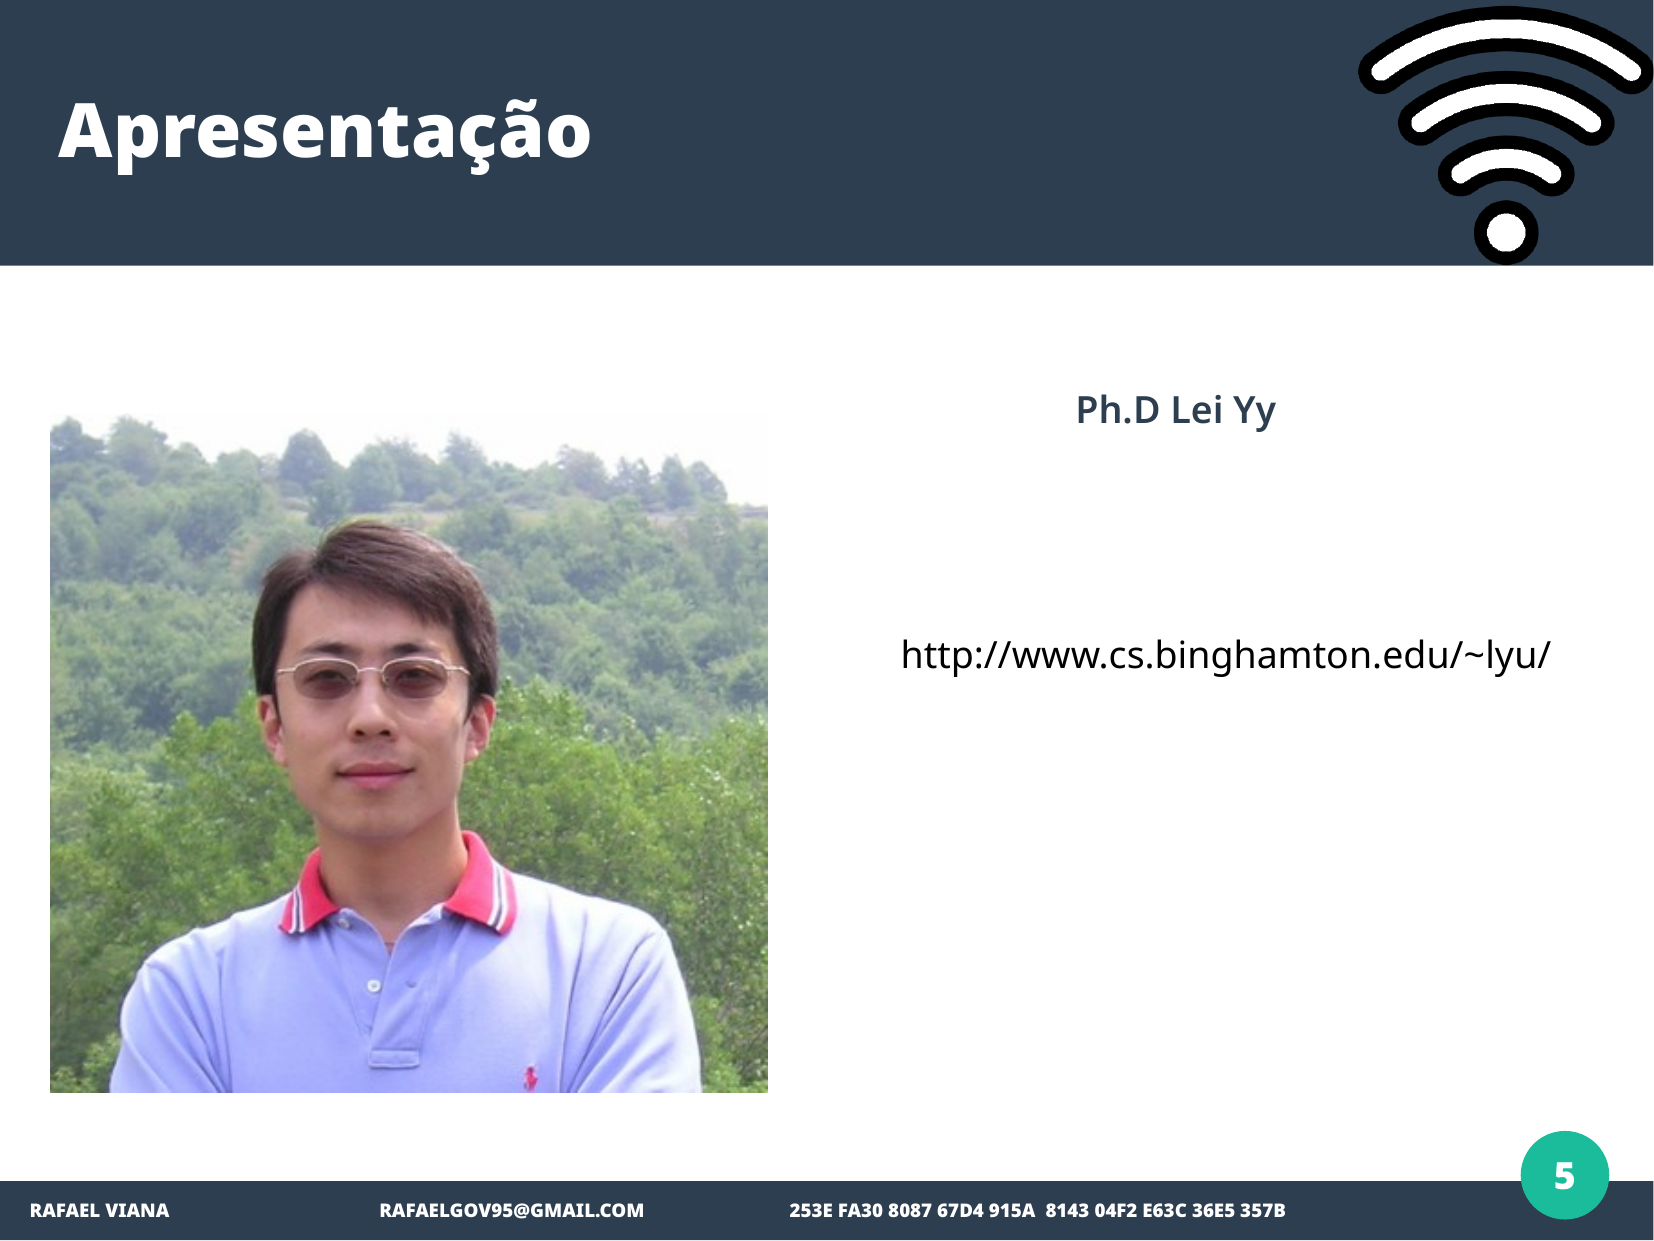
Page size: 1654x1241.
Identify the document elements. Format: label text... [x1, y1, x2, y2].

text_box RAFAEL VIANA RAFAELGOV95@GMAIL.COM 253E FA30 8087 67D4 915A 8143 04F2 E63C 36E5 357B [29, 1181, 1654, 1241]
title Apresentação [59, 49, 1358, 207]
text_box http://www.cs.binghamton.edu/~lyu/ [885, 620, 1606, 680]
picture [50, 413, 768, 1093]
picture [1358, 0, 1654, 283]
text_box Ph.D Lei Yy [1004, 383, 1506, 443]
